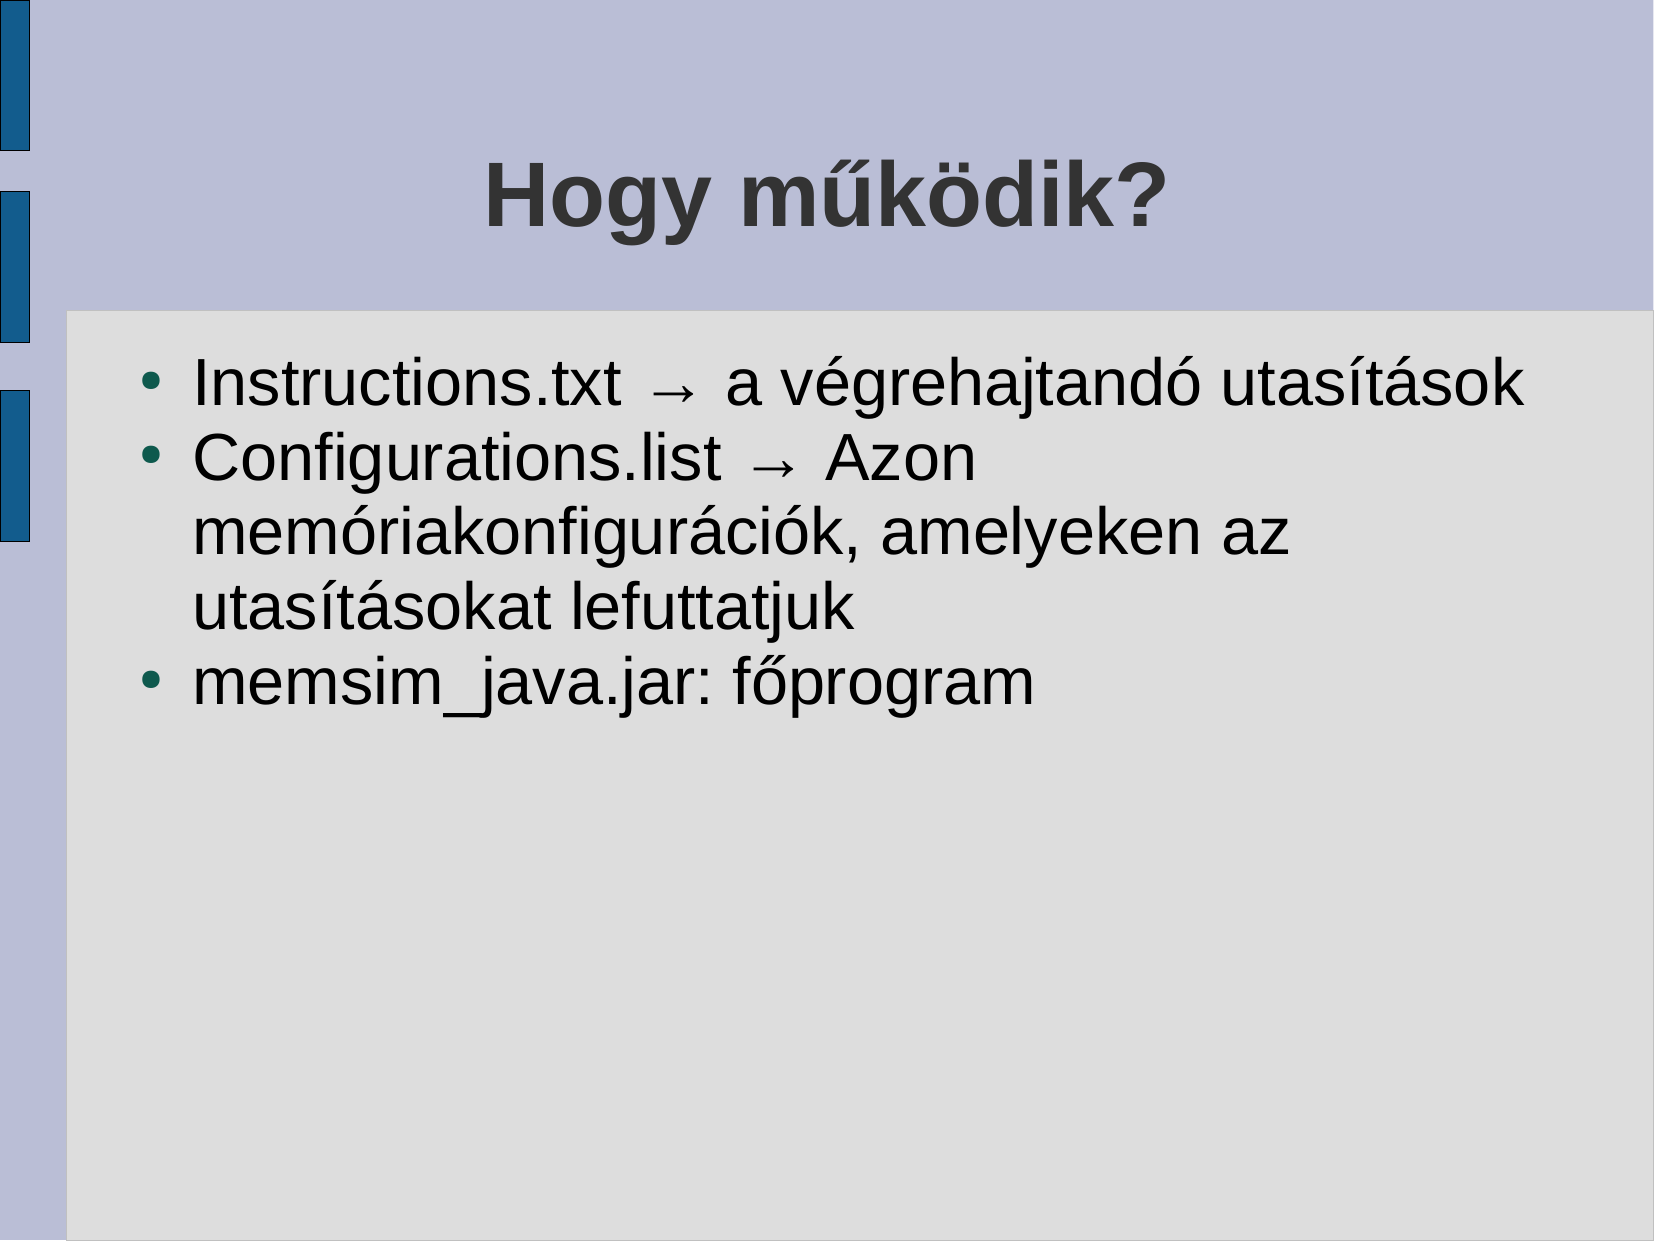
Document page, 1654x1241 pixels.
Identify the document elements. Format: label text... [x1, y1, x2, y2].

list Instructions.txt → a végrehajtandó utasítások Configurations.list → Azon memóriakonfigurációk, amelyeken az utasításokat lefuttatjuk memsim_java.jar: főprogram [121, 344, 1534, 1164]
title Hogy működik? [121, 91, 1534, 299]
